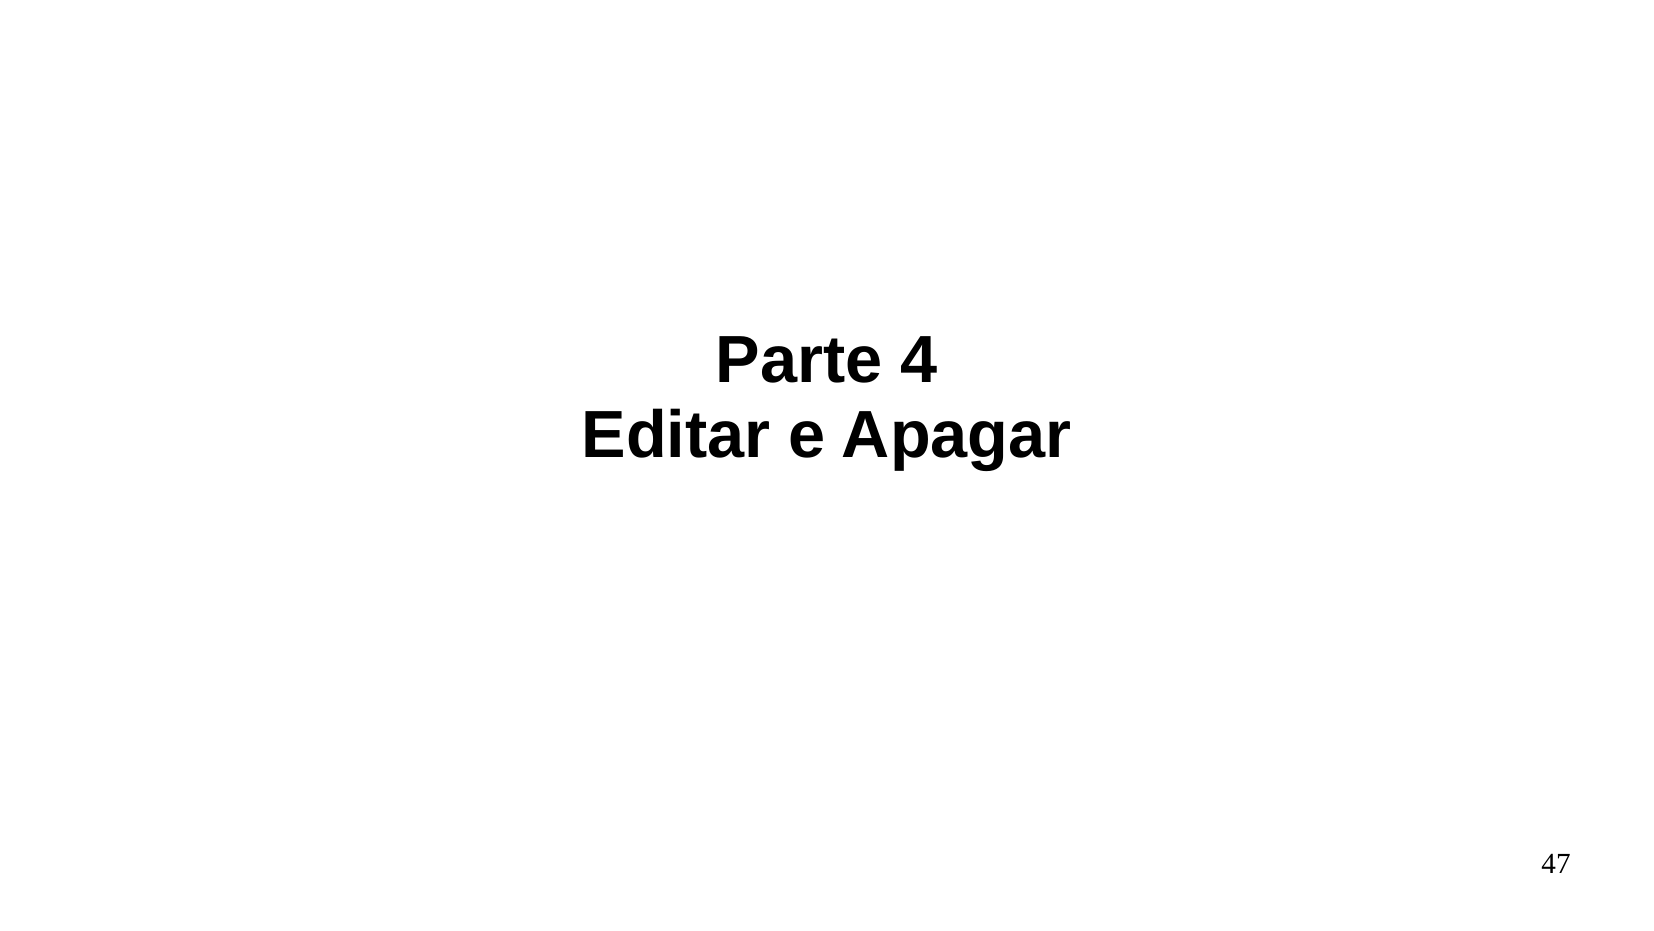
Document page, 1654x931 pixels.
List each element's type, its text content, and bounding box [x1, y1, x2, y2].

subtitle Parte 4 Editar e Apagar [82, 37, 1571, 757]
